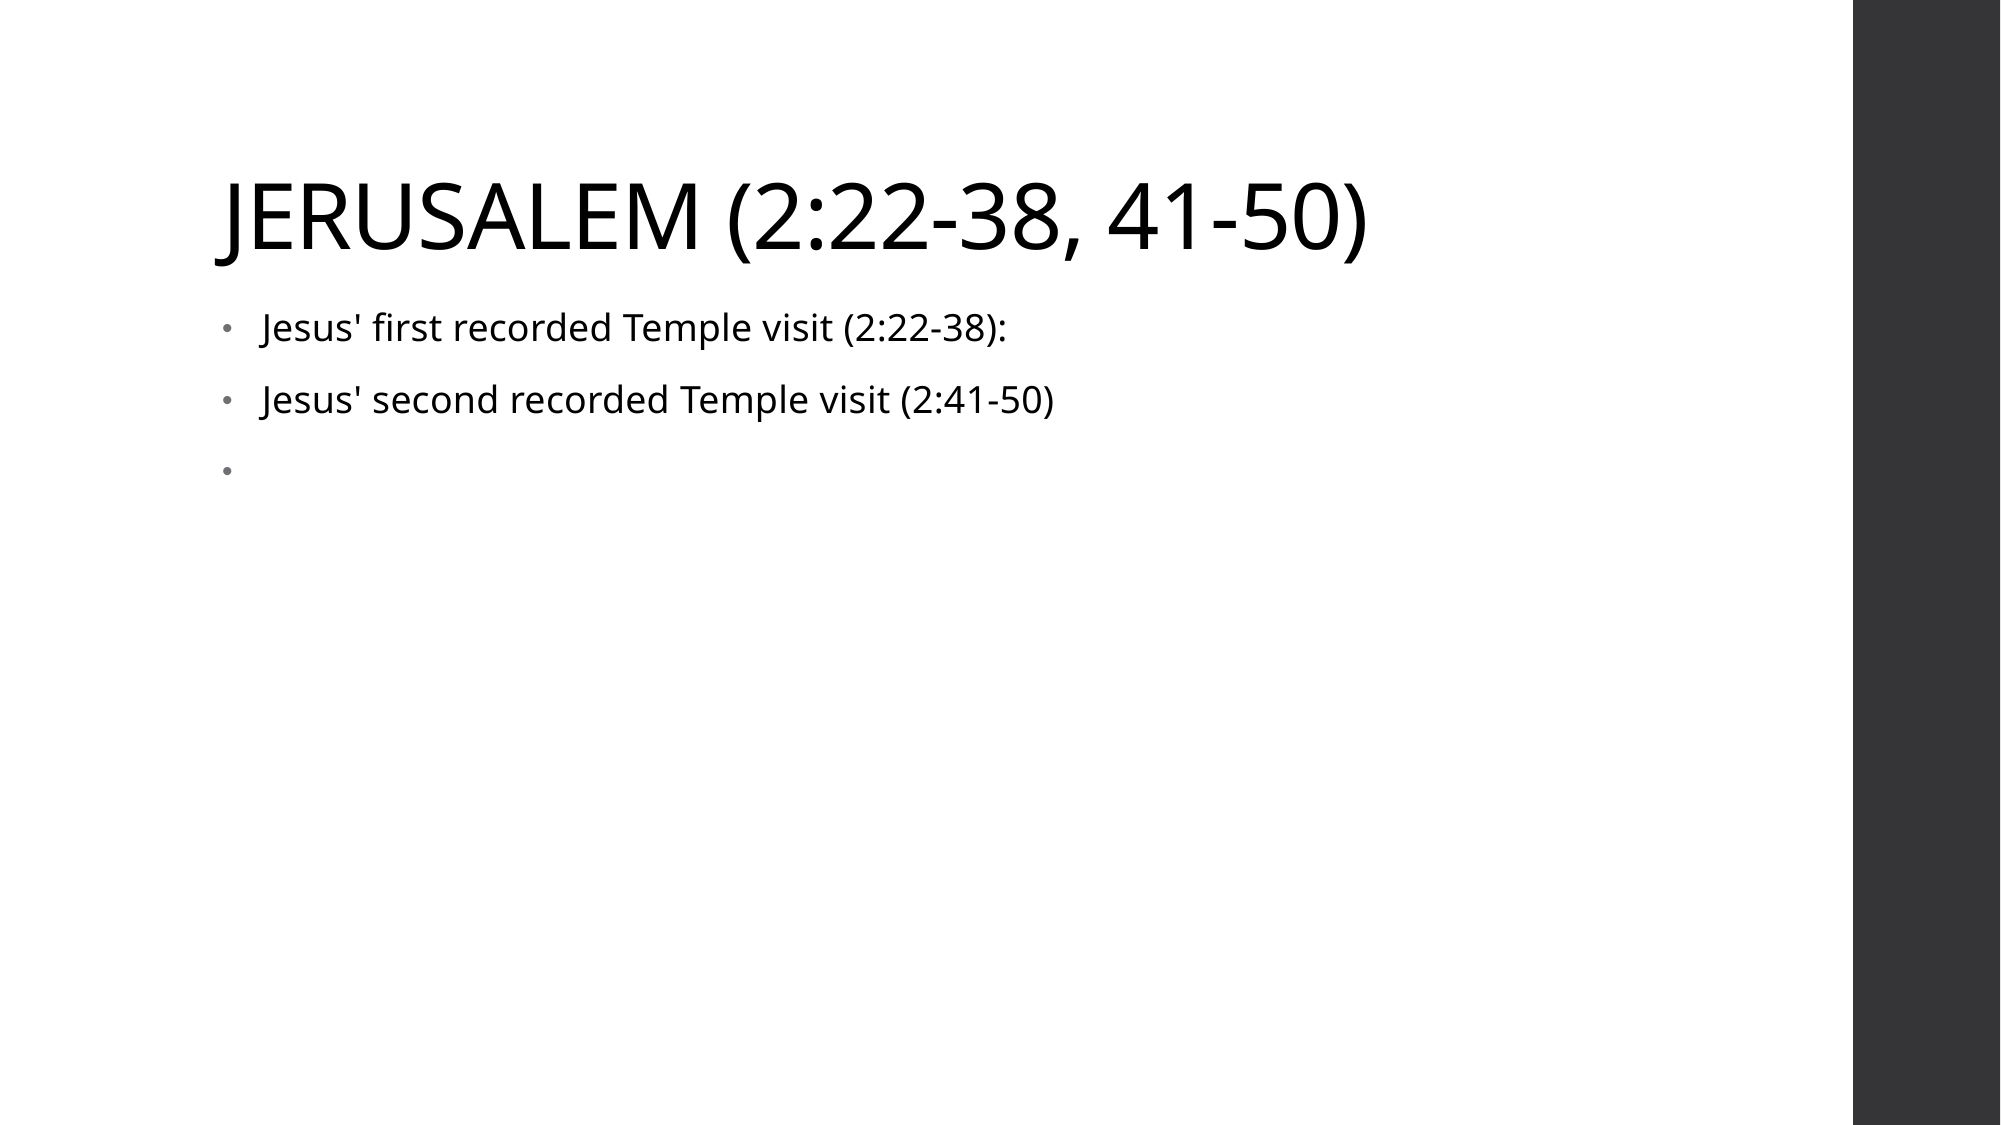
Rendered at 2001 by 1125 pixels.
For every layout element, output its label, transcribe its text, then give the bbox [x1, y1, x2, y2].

title JERUSALEM (2:22-38, 41-50) [206, 60, 1797, 278]
list Jesus' first recorded Temple visit (2:22-38): Jesus' second recorded Temple visit (2:41-50) [206, 299, 1617, 1014]
